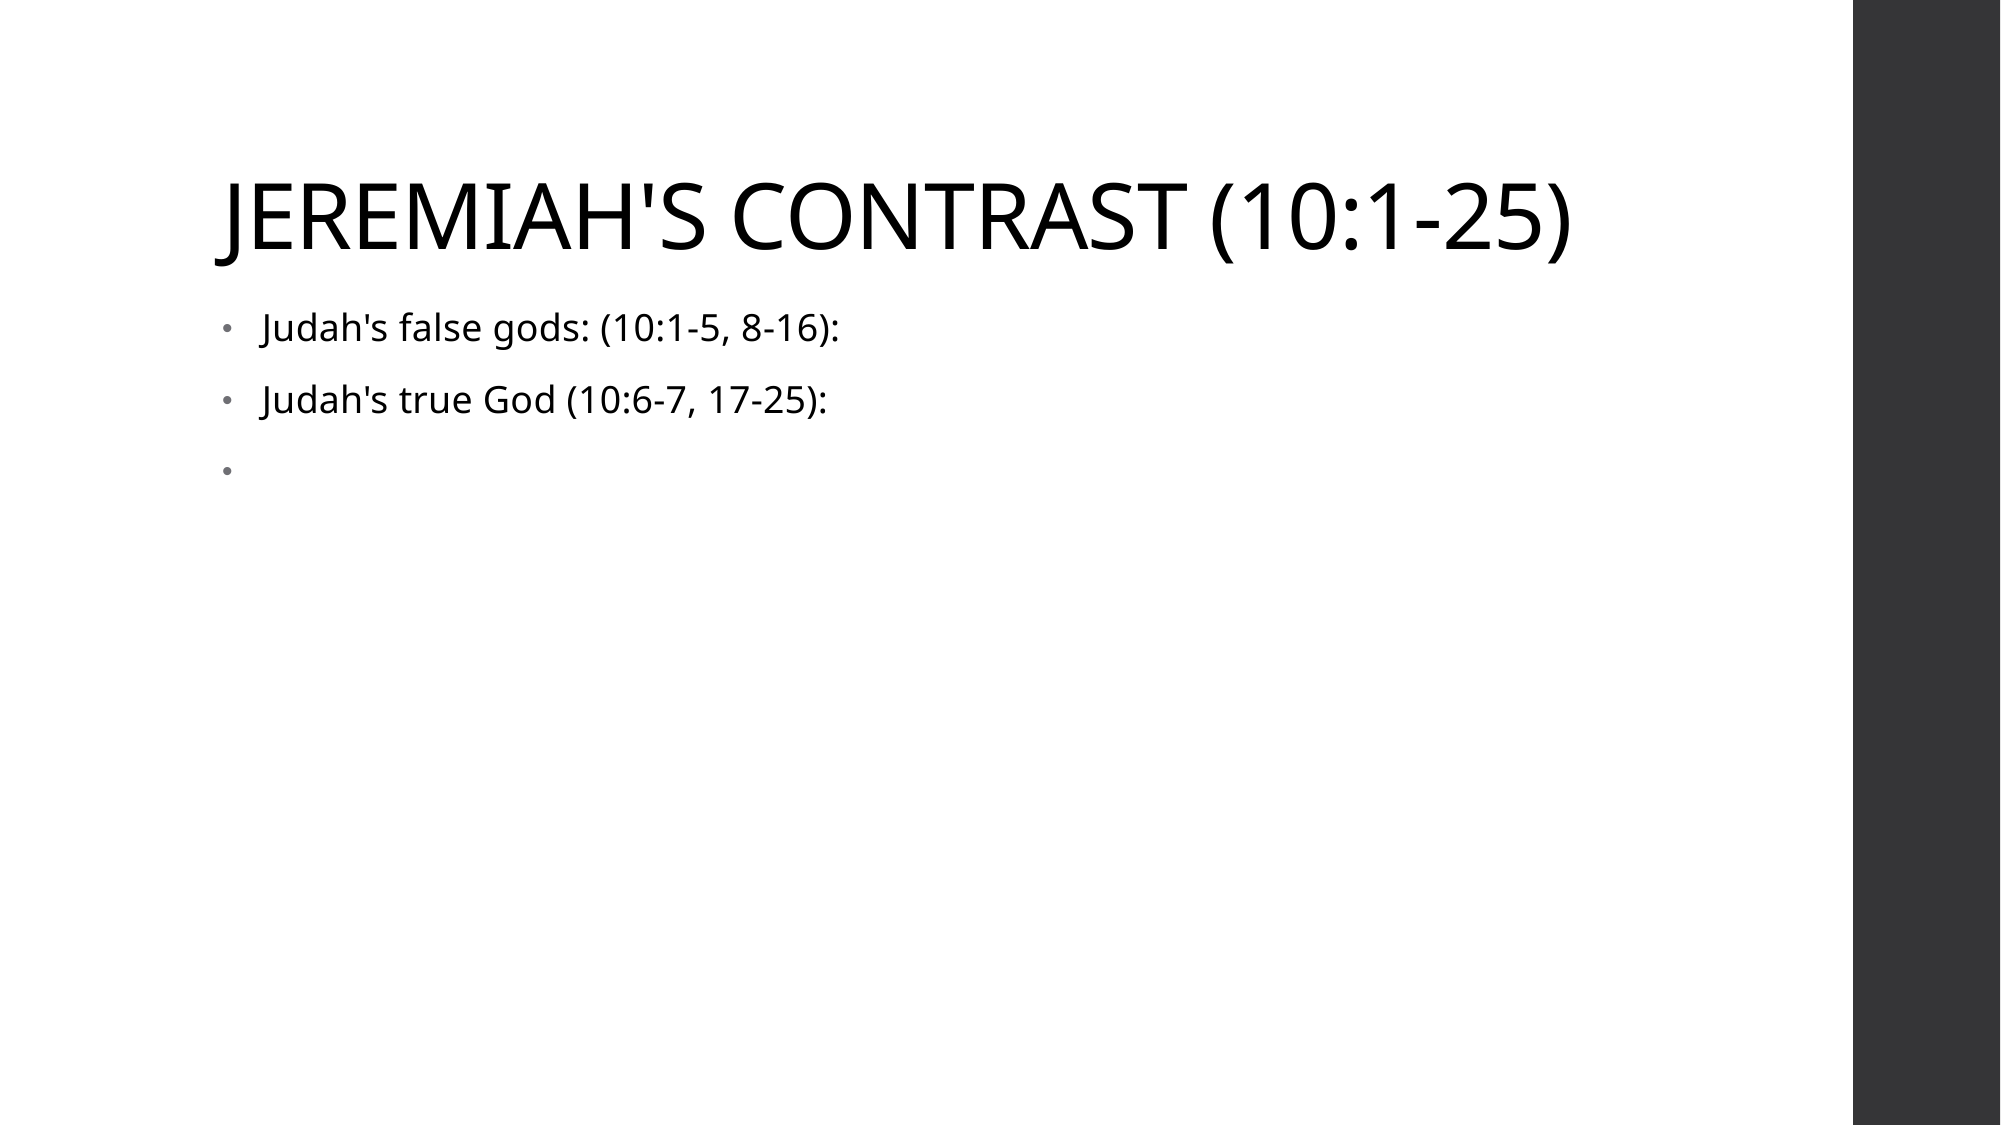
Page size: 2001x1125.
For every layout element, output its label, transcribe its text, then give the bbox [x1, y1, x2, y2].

title JEREMIAH'S CONTRAST (10:1-25) [206, 60, 1797, 278]
list Judah's false gods: (10:1-5, 8-16): Judah's true God (10:6-7, 17-25): [206, 299, 1617, 1014]
